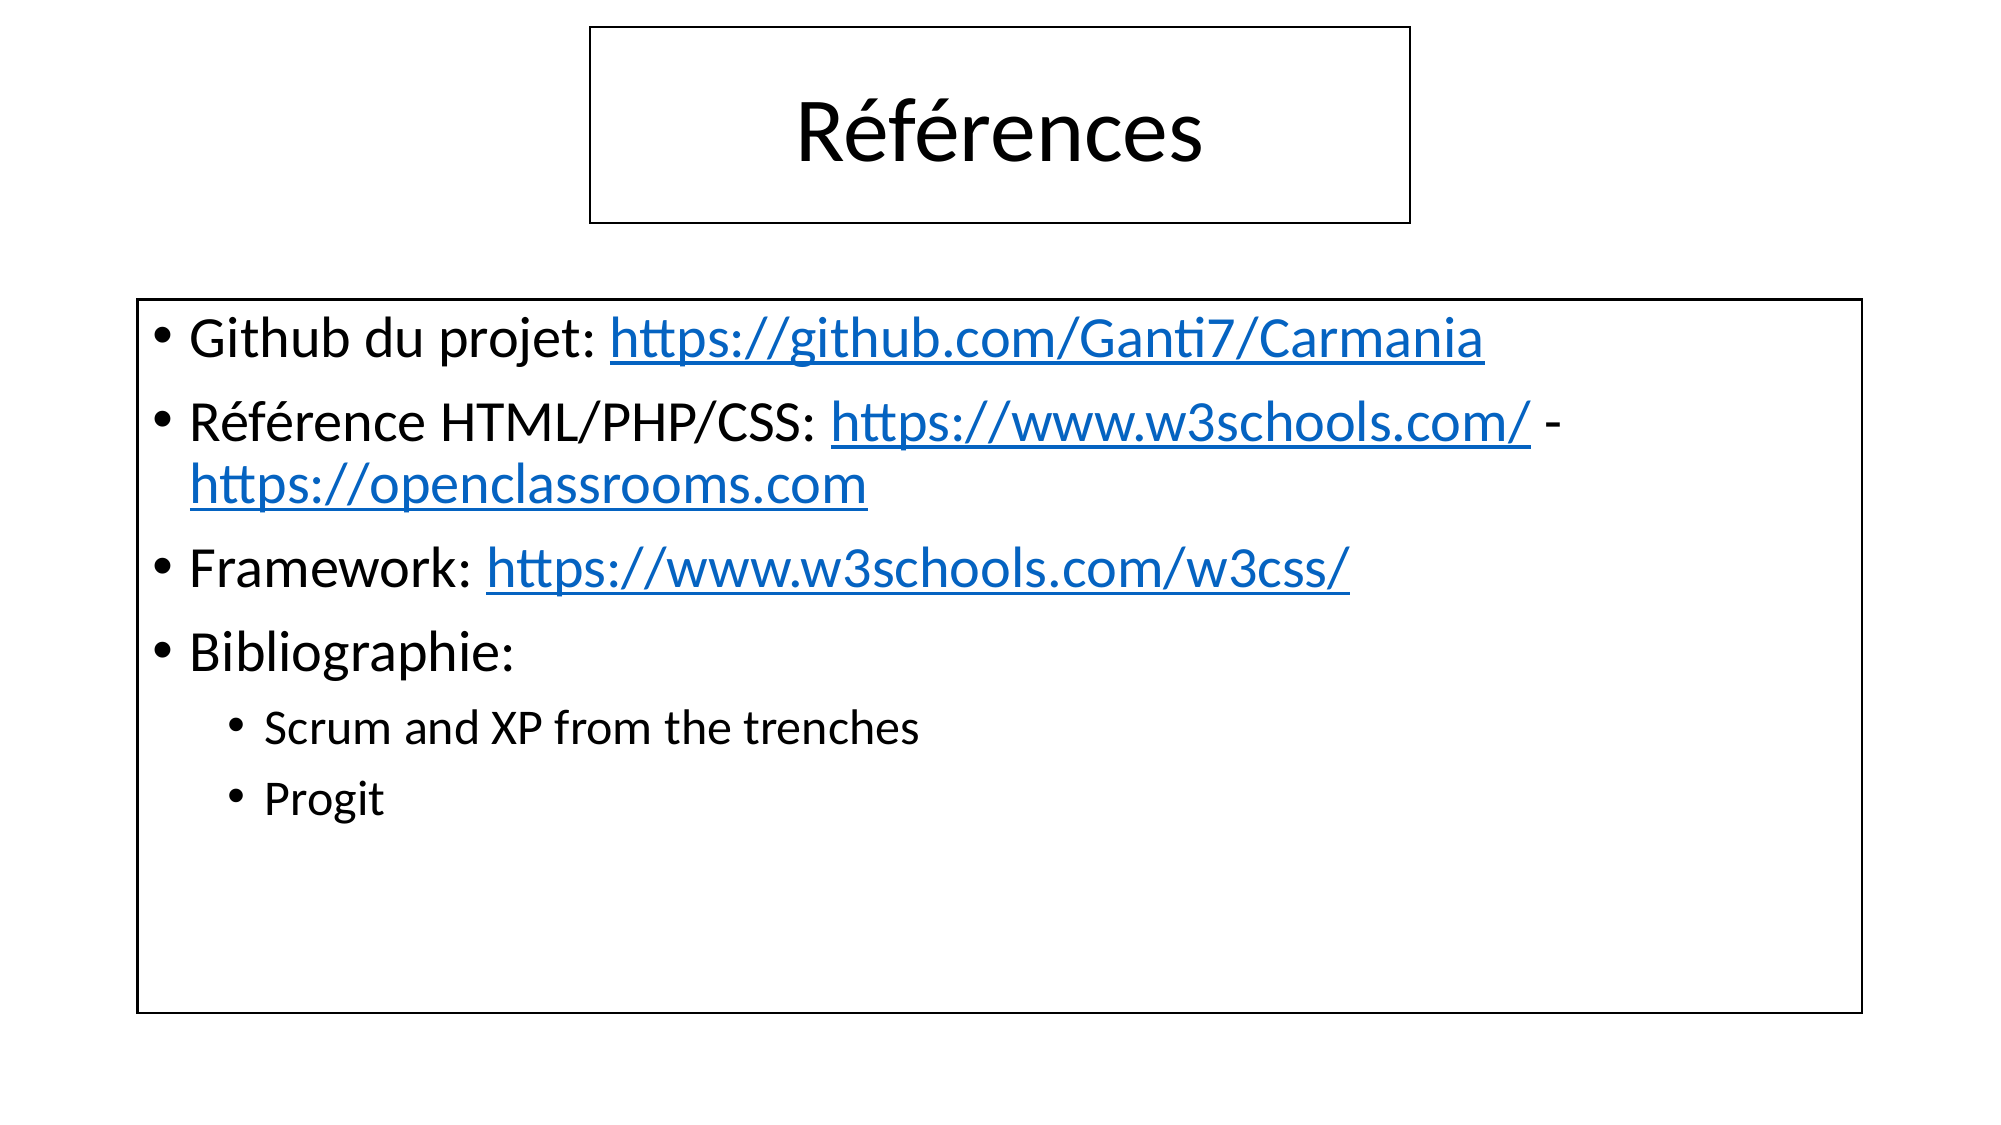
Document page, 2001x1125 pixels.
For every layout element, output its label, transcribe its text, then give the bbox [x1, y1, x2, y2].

title Références [589, 26, 1411, 223]
list Github du projet: https://github.com/Ganti7/Carmania Référence HTML/PHP/CSS: https://www.w3schools.com/ - https://openclassrooms.com Framework: https://www.w3schools.com/w3css/ Bibliographie: Scrum and XP from the trenches Progit [137, 299, 1863, 1014]
